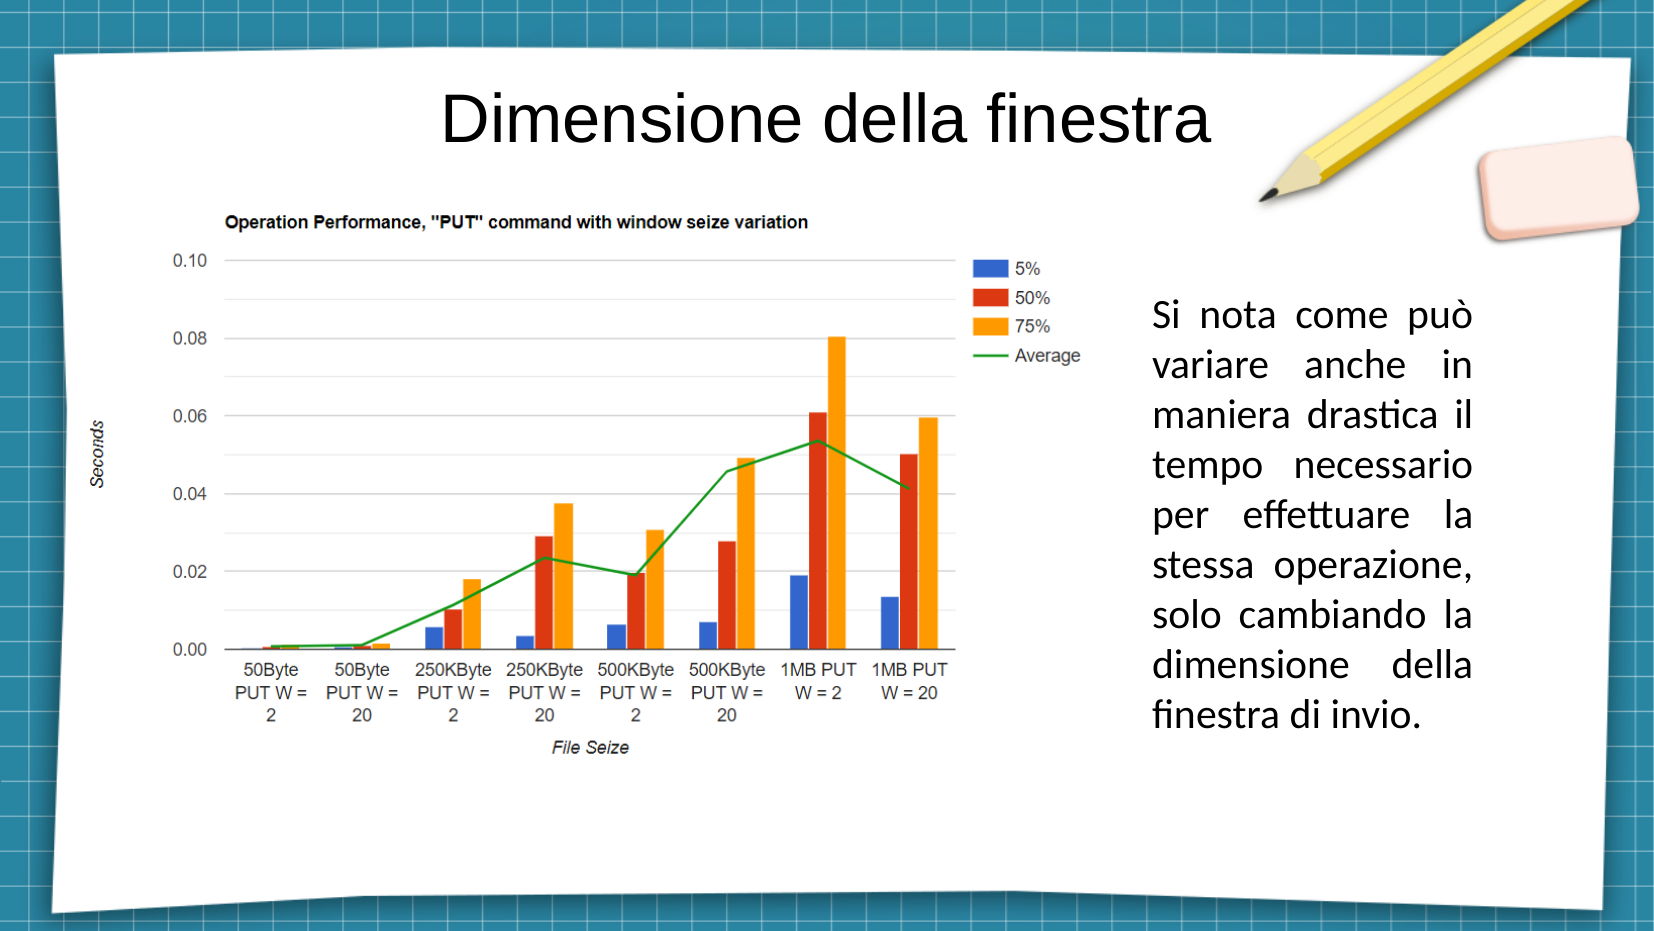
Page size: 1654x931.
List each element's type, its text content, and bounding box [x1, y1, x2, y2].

text_box Si nota come può variare anche in maniera drastica il tempo necessario per effettuare la stessa operazione, solo cambiando la dimensione della finestra di invio. [1137, 279, 1529, 750]
picture [82, 192, 1108, 780]
title Dimensione della finestra [82, 37, 1571, 193]
